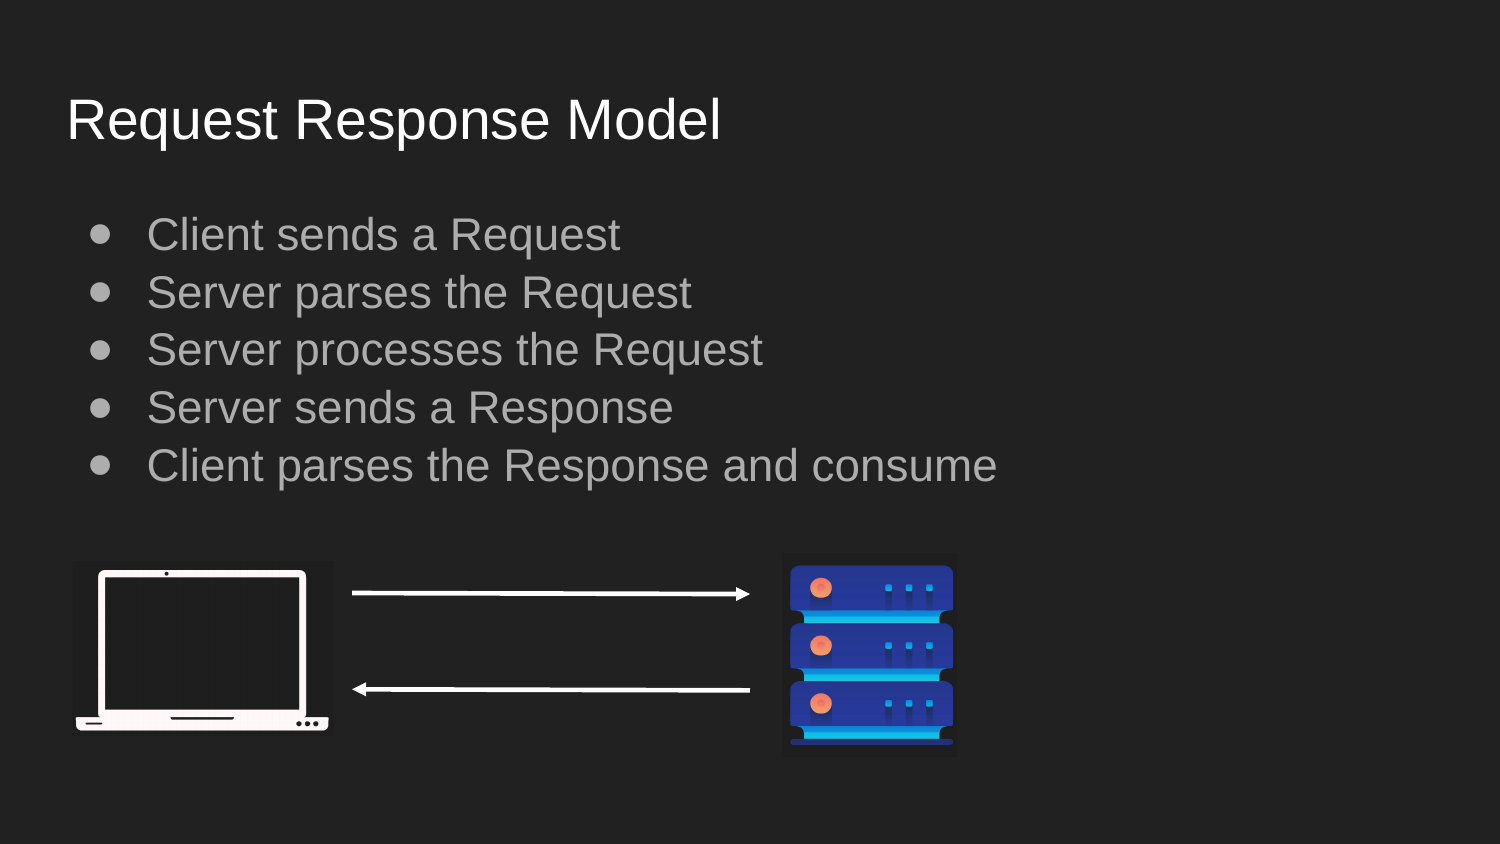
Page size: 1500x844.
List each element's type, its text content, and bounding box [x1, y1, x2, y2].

picture [72, 561, 335, 736]
title Request Response Model [51, 72, 1449, 167]
list Client sends a Request Server parses the Request Server processes the Request Server sends a Response Client parses the Response and consume [56, 186, 1455, 493]
picture [782, 553, 957, 757]
